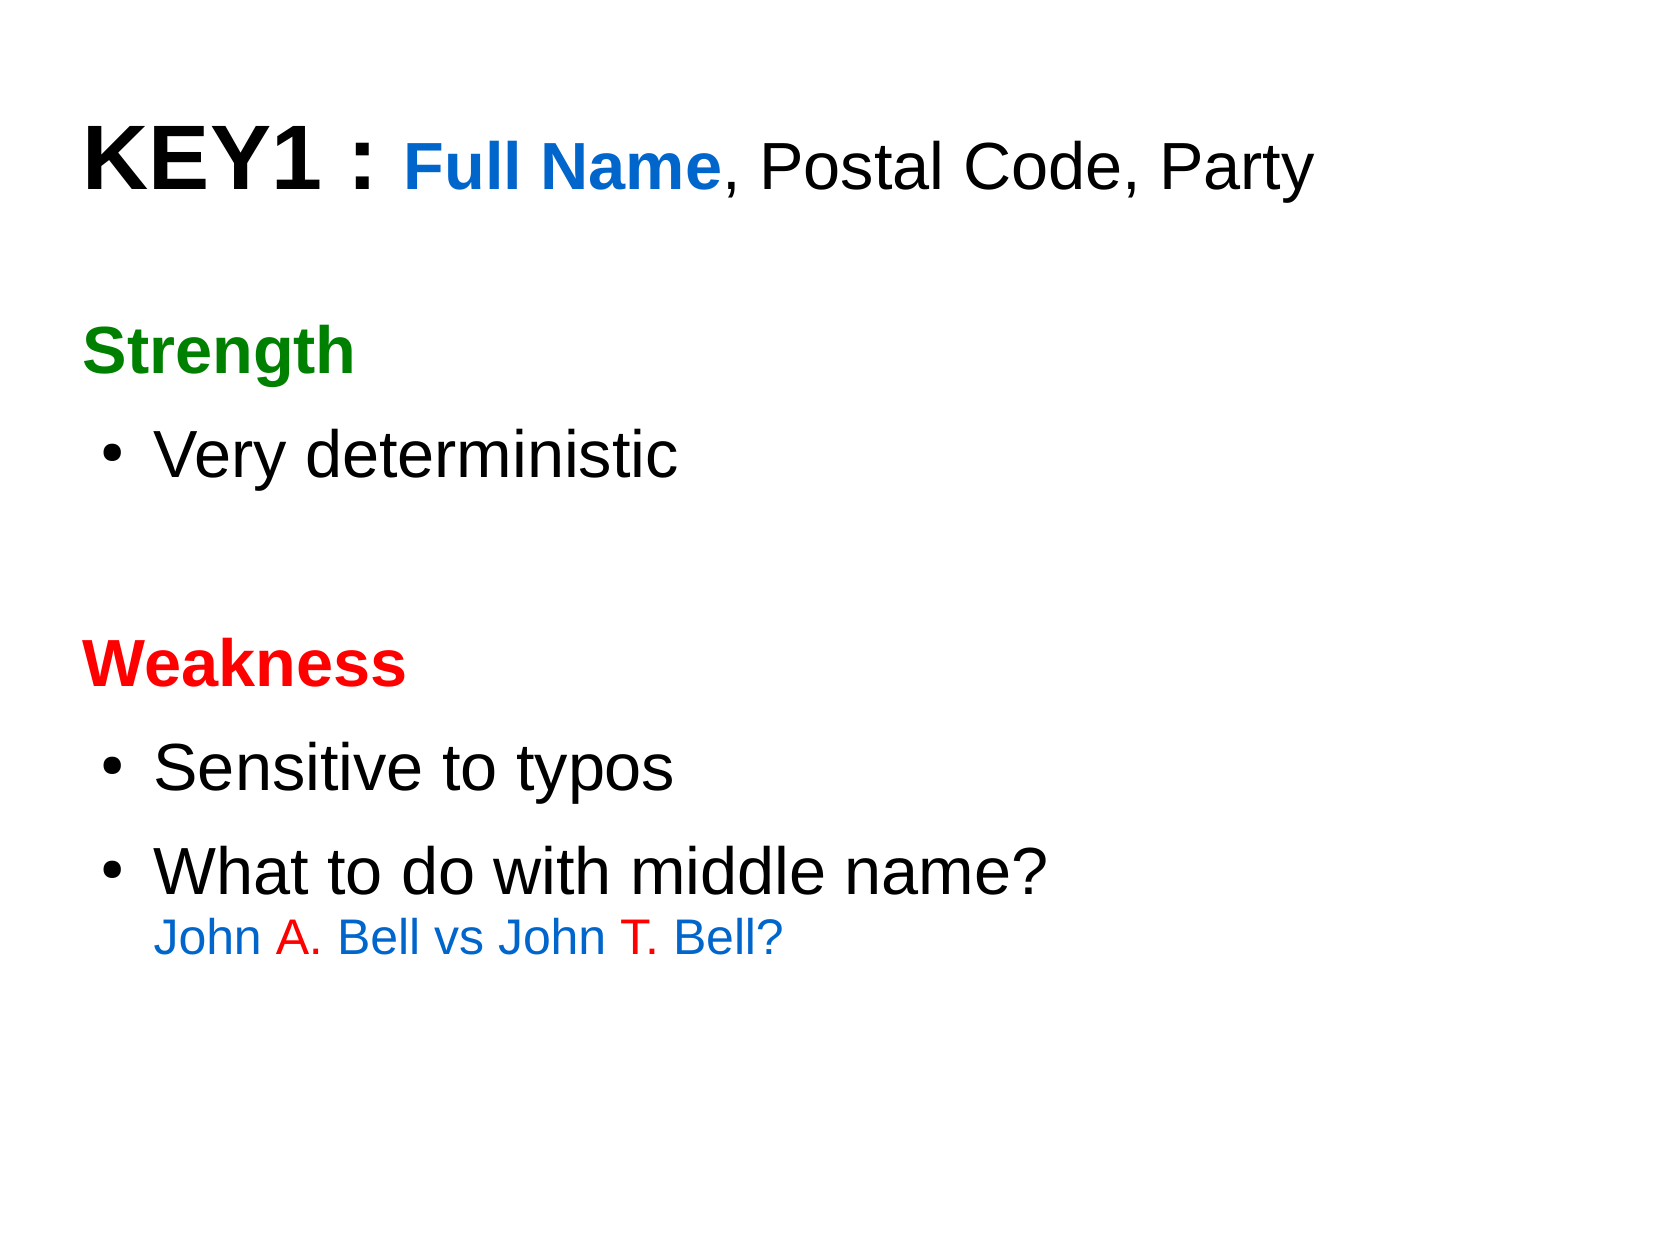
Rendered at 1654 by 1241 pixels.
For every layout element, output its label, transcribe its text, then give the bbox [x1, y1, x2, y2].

list KEY1 : Full Name, Postal Code, Party Strength Very deterministic Weakness Sensitive to typos What to do with middle name? John A. Bell vs John T. Bell? [82, 106, 1571, 1010]
